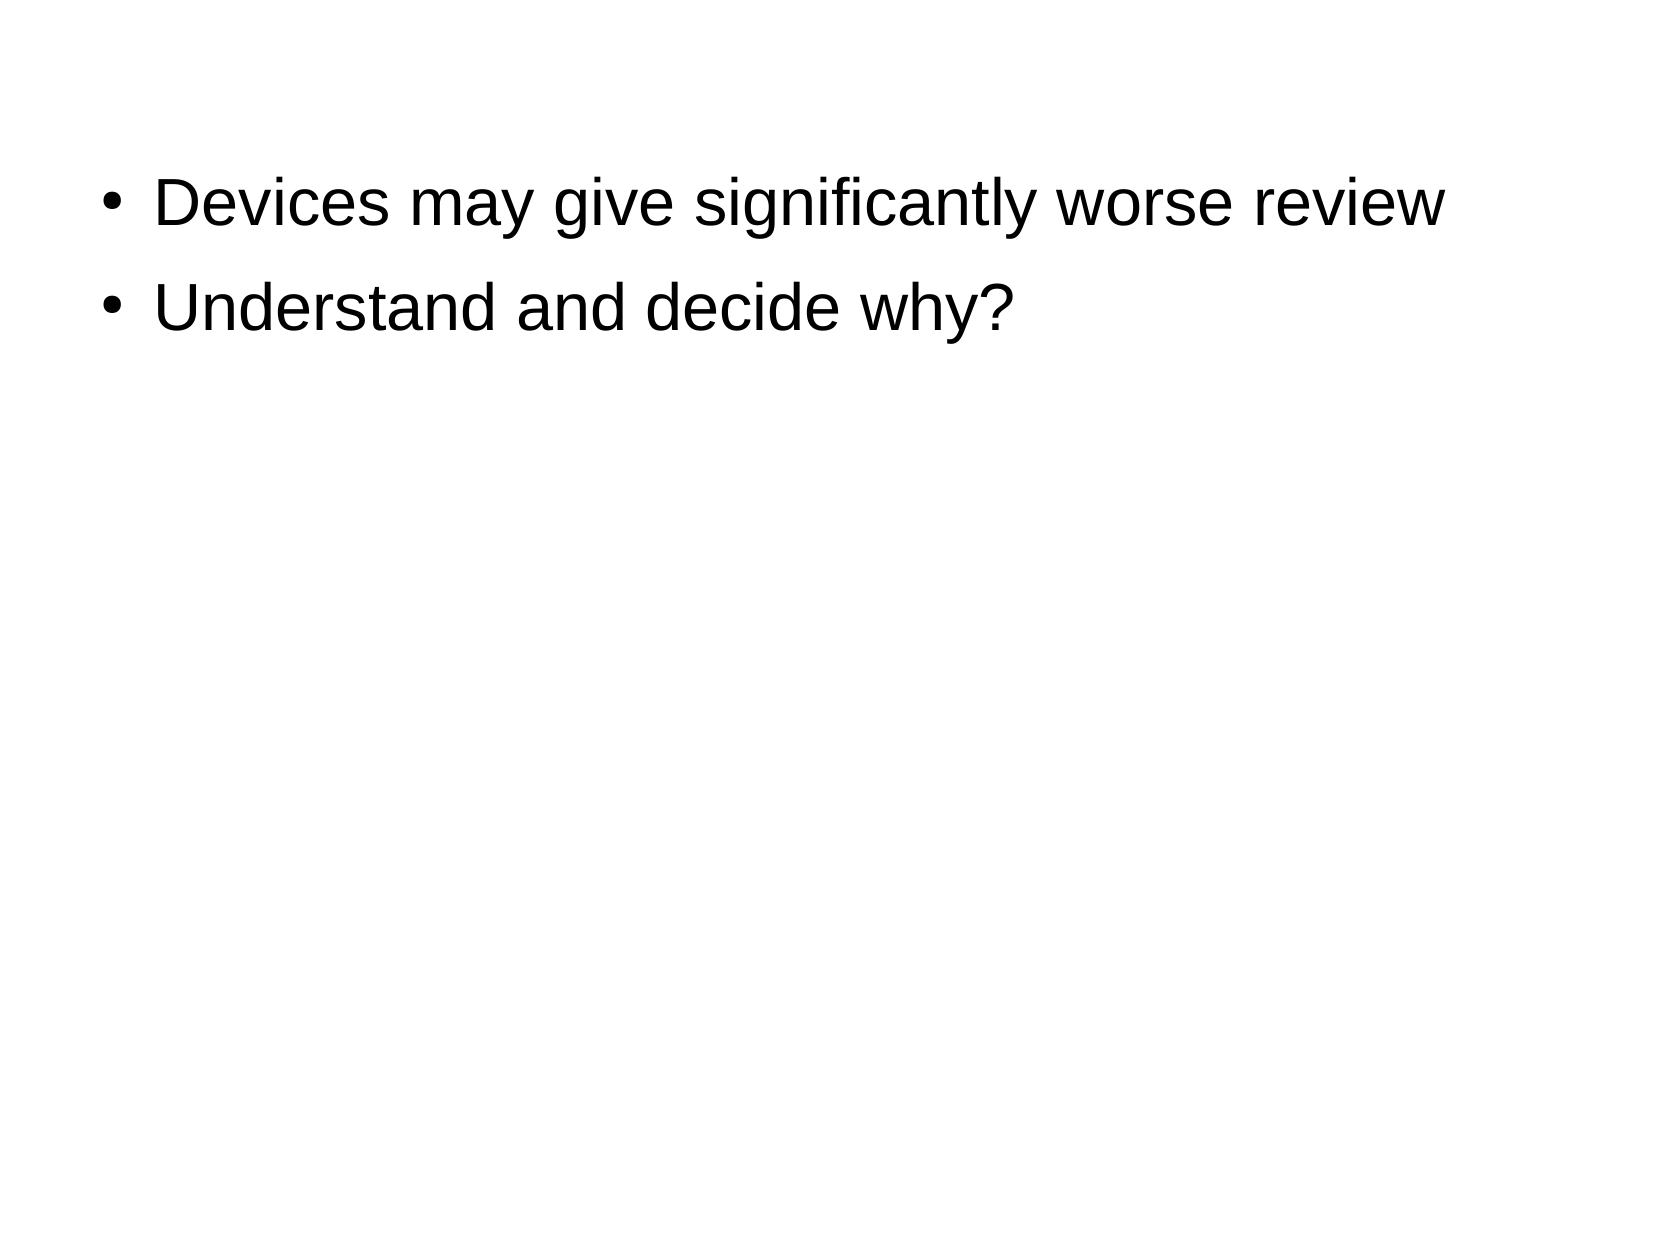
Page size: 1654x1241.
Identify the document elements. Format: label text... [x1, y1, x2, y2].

list Devices may give significantly worse review Understand and decide why? [82, 165, 1571, 1010]
